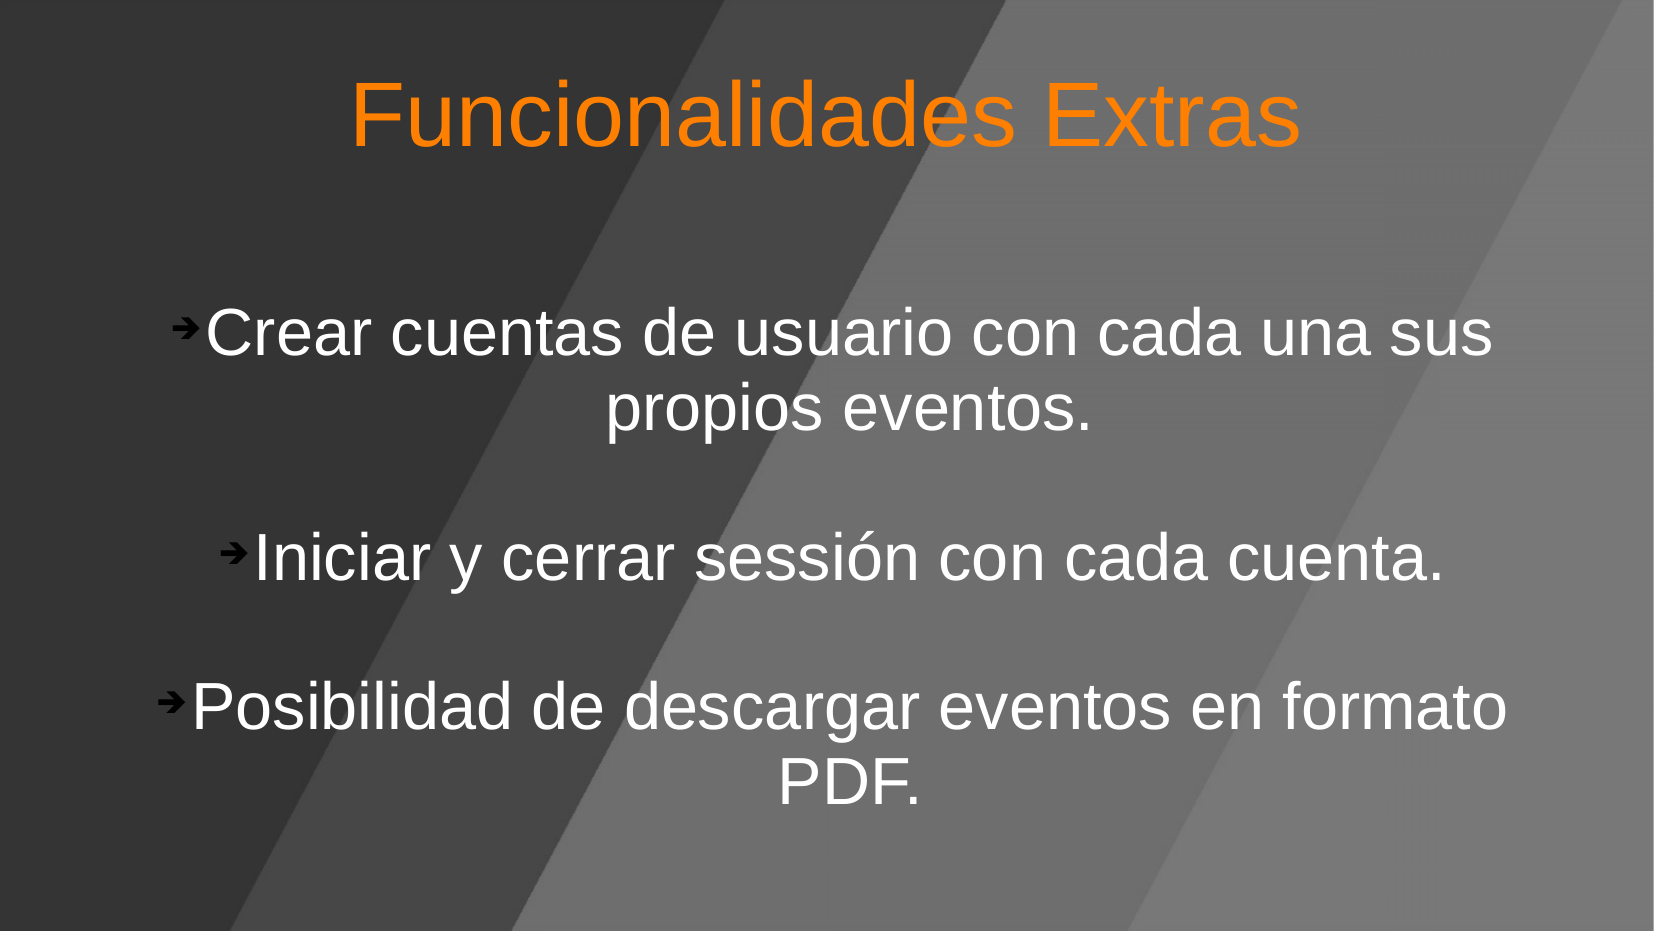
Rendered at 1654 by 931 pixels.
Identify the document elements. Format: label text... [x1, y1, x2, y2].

title Funcionalidades Extras [82, 37, 1571, 193]
subtitle Crear cuentas de usuario con cada una sus propios eventos. Iniciar y cerrar sessión con cada cuenta. Posibilidad de descargar eventos en formato PDF. [88, 287, 1577, 827]
picture [0, 0, 1654, 931]
